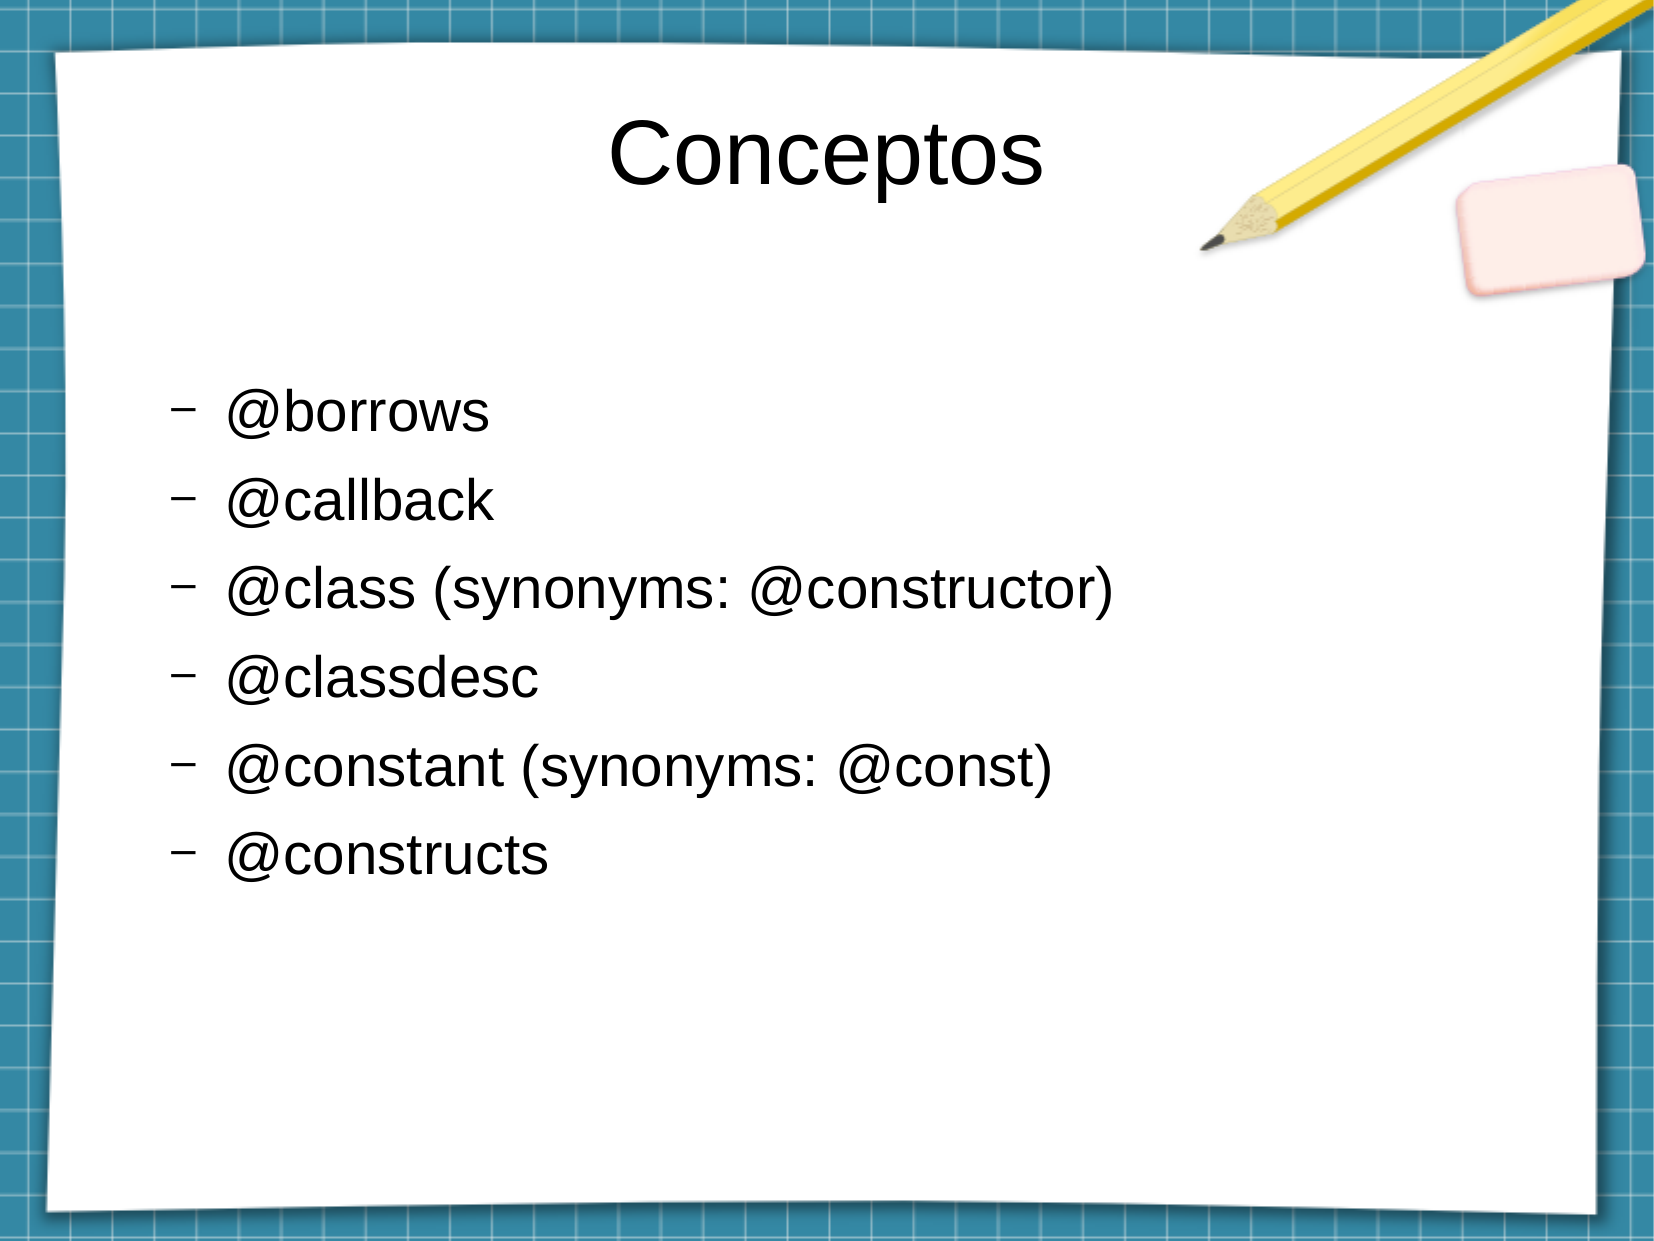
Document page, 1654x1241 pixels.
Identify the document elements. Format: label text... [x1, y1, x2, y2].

list @borrows @callback @class (synonyms: @constructor) @classdesc @constant (synonyms: @const) @constructs [82, 290, 1571, 1010]
title Conceptos [82, 49, 1571, 257]
picture [0, 0, 1654, 1241]
